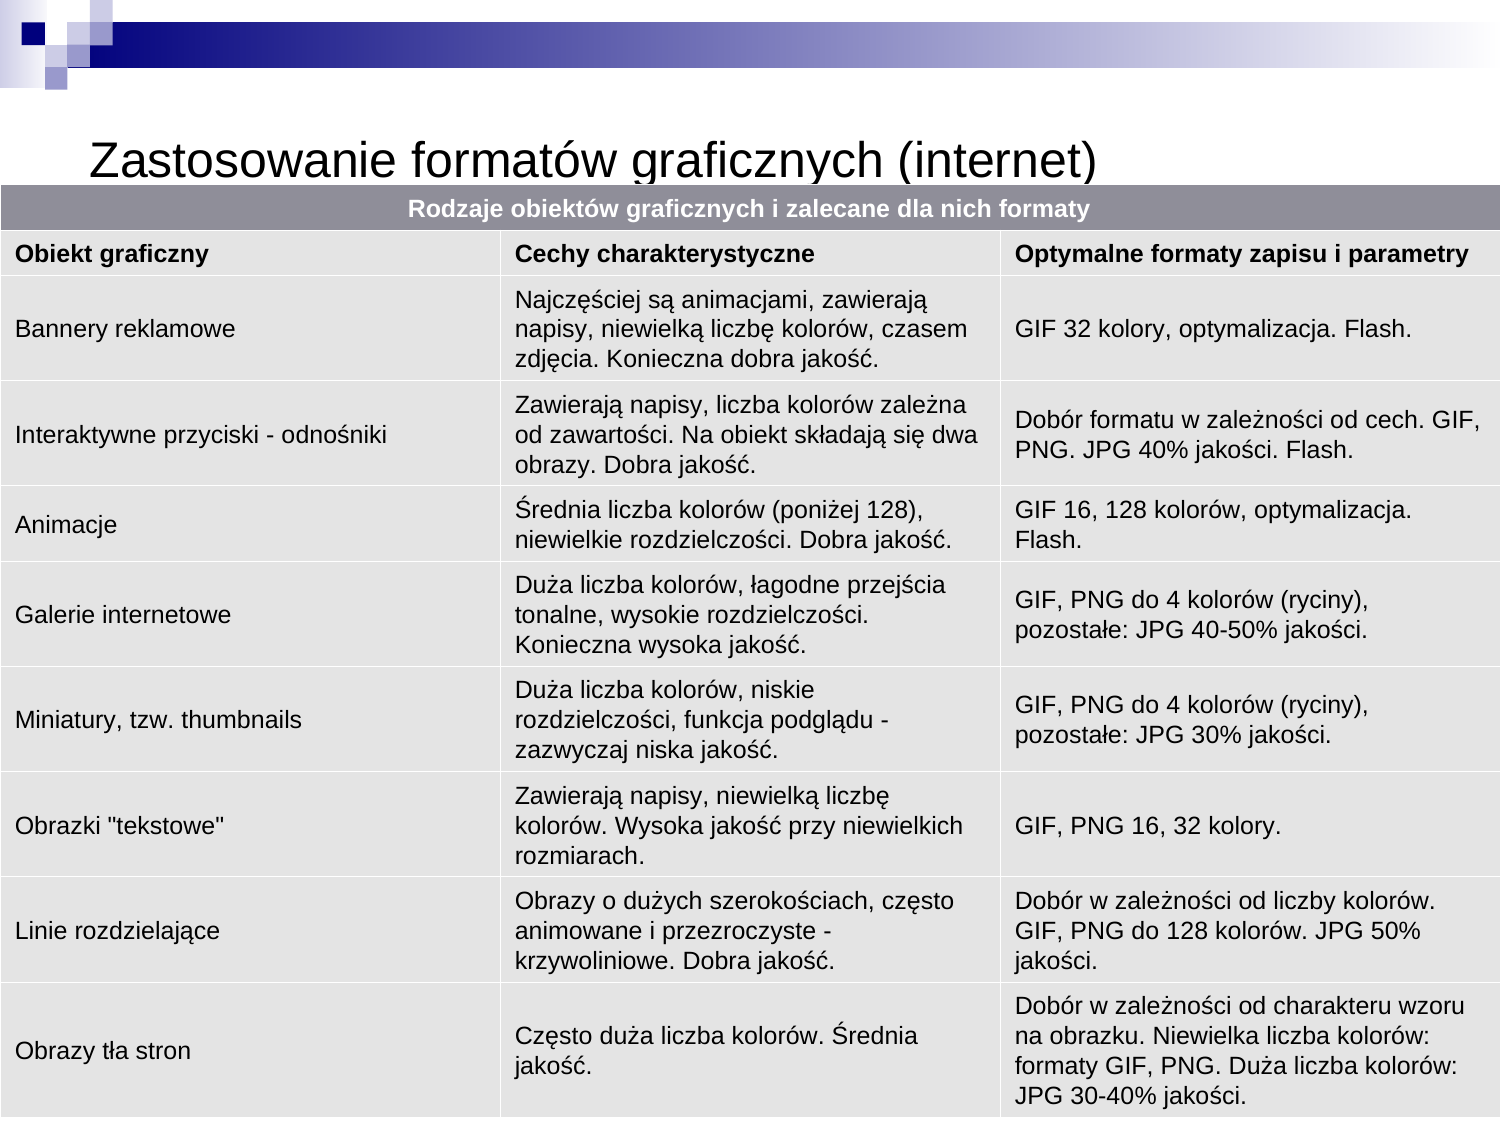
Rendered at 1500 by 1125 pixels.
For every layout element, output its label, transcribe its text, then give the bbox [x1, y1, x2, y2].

table_cell Średnia liczba kolorów (poniżej 128), niewielkie rozdzielczości. Dobra jakość. [501, 486, 1000, 561]
title Zastosowanie formatów graficznych (internet) [75, 74, 1426, 184]
table_cell Zawierają napisy, liczba kolorów zależna od zawartości. Na obiekt składają się dwa obrazy. Dobra jakość. [501, 381, 1000, 485]
table_cell Dobór formatu w zależności od cech. GIF, PNG. JPG 40% jakości. Flash. [1001, 381, 1500, 485]
table_cell Miniatury, tzw. thumbnails [1, 667, 500, 771]
table_cell Zawierają napisy, niewielką liczbę kolorów. Wysoka jakość przy niewielkich rozmiarach. [501, 772, 1000, 876]
table_cell GIF, PNG do 4 kolorów (ryciny), pozostałe: JPG 30% jakości. [1001, 667, 1500, 771]
table_cell Duża liczba kolorów, niskie rozdzielczości, funkcja podglądu - zazwyczaj niska jakość. [501, 667, 1000, 771]
table_cell Linie rozdzielające [1, 877, 500, 982]
table_cell GIF 16, 128 kolorów, optymalizacja. Flash. [1001, 486, 1500, 561]
table_cell Obiekt graficzny [1, 231, 500, 275]
table_cell Obrazki "tekstowe" [1, 772, 500, 876]
table_cell Dobór w zależności od liczby kolorów. GIF, PNG do 128 kolorów. JPG 50% jakości. [1001, 877, 1500, 982]
table_cell Galerie internetowe [1, 562, 500, 666]
table_cell Interaktywne przyciski - odnośniki [1, 381, 500, 485]
table_cell Duża liczba kolorów, łagodne przejścia tonalne, wysokie rozdzielczości. Konieczna wysoka jakość. [501, 562, 1000, 666]
table_cell Często duża liczba kolorów. Średnia jakość. [501, 983, 1000, 1117]
table_cell Animacje [1, 486, 500, 561]
table_cell Obrazy o dużych szerokościach, często animowane i przezroczyste - krzywoliniowe. Dobra jakość. [501, 877, 1000, 982]
table_cell Optymalne formaty zapisu i parametry [1001, 231, 1500, 275]
table_cell Dobór w zależności od charakteru wzoru na obrazku. Niewielka liczba kolorów: formaty GIF, PNG. Duża liczba kolorów: JPG 30-40% jakości. [1001, 983, 1500, 1117]
table_cell Obrazy tła stron [1, 983, 500, 1117]
table_cell GIF, PNG 16, 32 kolory. [1001, 772, 1500, 876]
table_header Rodzaje obiektów graficznych i zalecane dla nich formaty [1, 185, 1500, 230]
table_cell GIF, PNG do 4 kolorów (ryciny), pozostałe: JPG 40-50% jakości. [1001, 562, 1500, 666]
table_cell Cechy charakterystyczne [501, 231, 1000, 275]
table_cell Najczęściej są animacjami, zawierają napisy, niewielką liczbę kolorów, czasem zdjęcia. Konieczna dobra jakość. [501, 276, 1000, 380]
table_cell GIF 32 kolory, optymalizacja. Flash. [1001, 276, 1500, 380]
table_cell Bannery reklamowe [1, 276, 500, 380]
